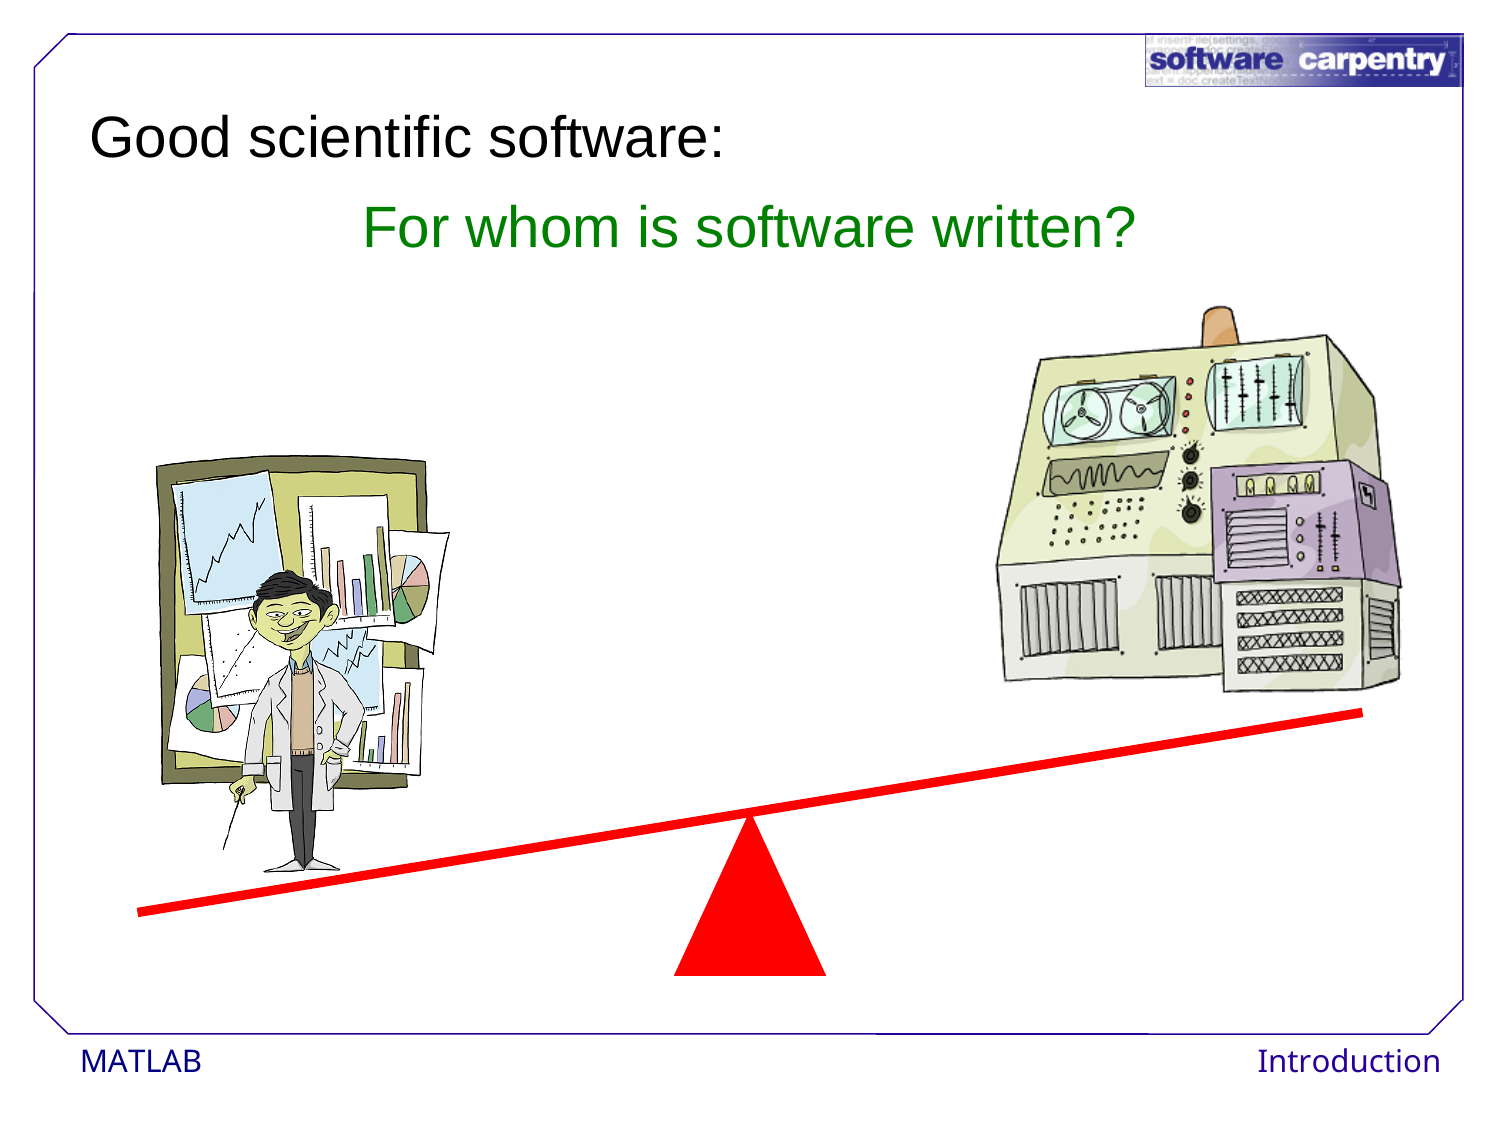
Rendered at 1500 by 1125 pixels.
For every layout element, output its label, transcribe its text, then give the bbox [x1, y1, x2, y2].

picture [125, 437, 466, 913]
text_box [675, 812, 826, 976]
picture [170, 864, 466, 913]
picture [1145, 33, 1464, 87]
list Good scientific software: For whom is software written? [75, 99, 1426, 1013]
picture [950, 262, 1457, 724]
